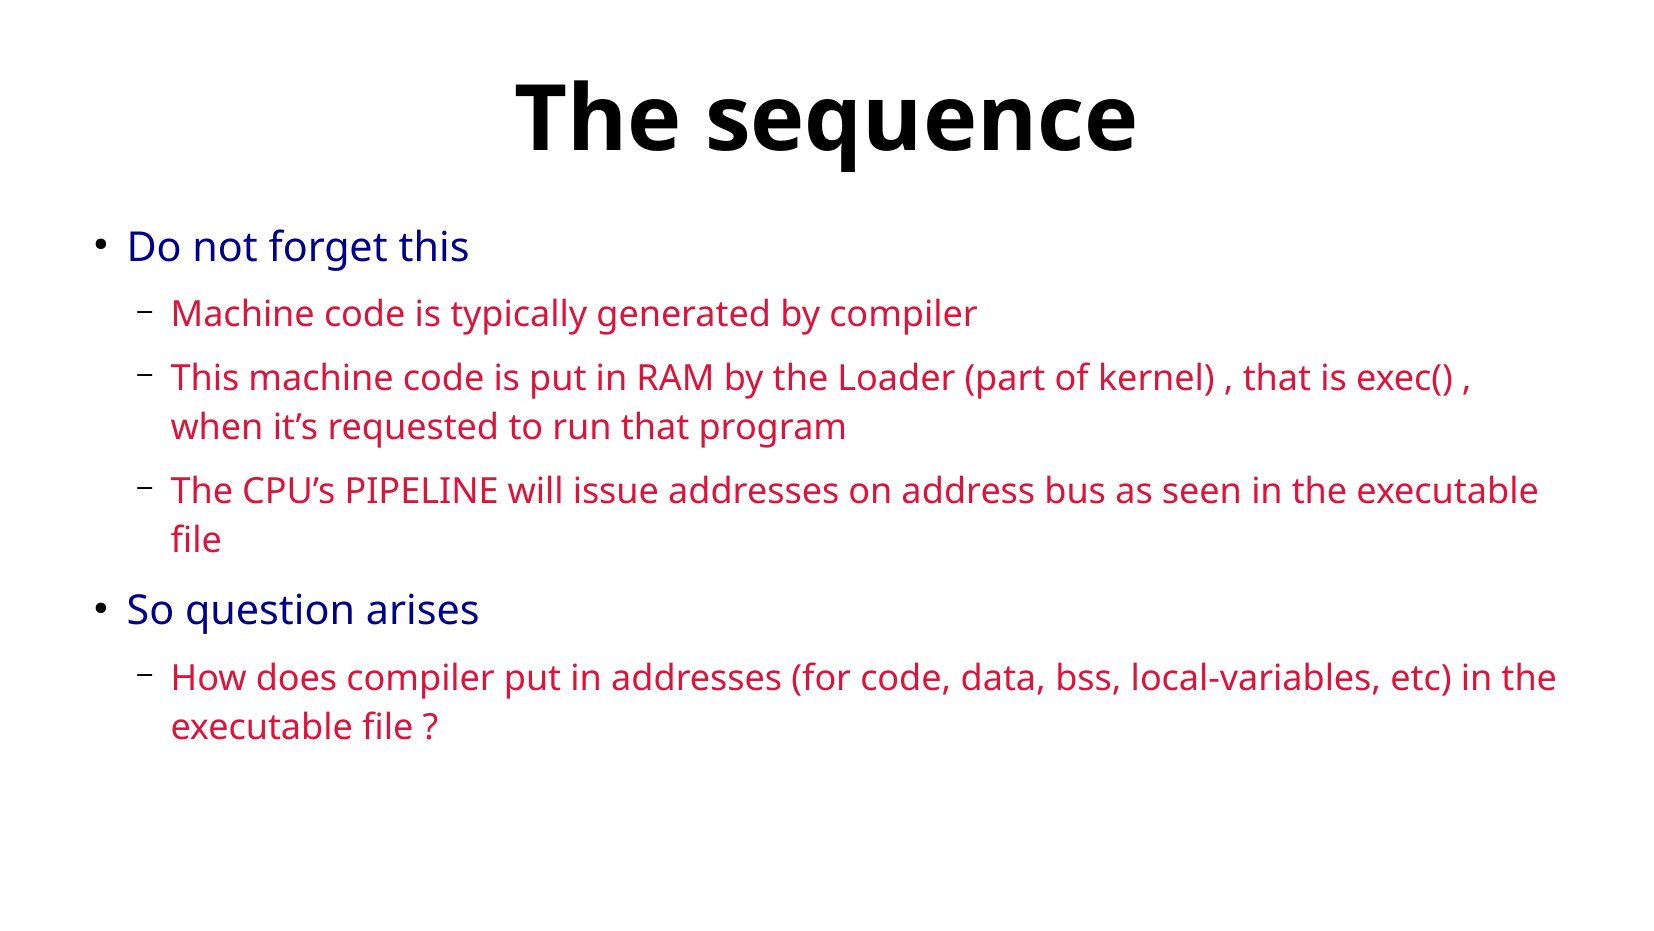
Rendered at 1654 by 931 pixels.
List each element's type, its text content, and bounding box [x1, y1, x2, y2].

list Do not forget this Machine code is typically generated by compiler This machine code is put in RAM by the Loader (part of kernel) , that is exec() , when it’s requested to run that program The CPU’s PIPELINE will issue addresses on address bus as seen in the executable file So question arises How does compiler put in addresses (for code, data, bss, local-variables, etc) in the executable file ? [82, 217, 1571, 758]
title The sequence [82, 37, 1571, 193]
